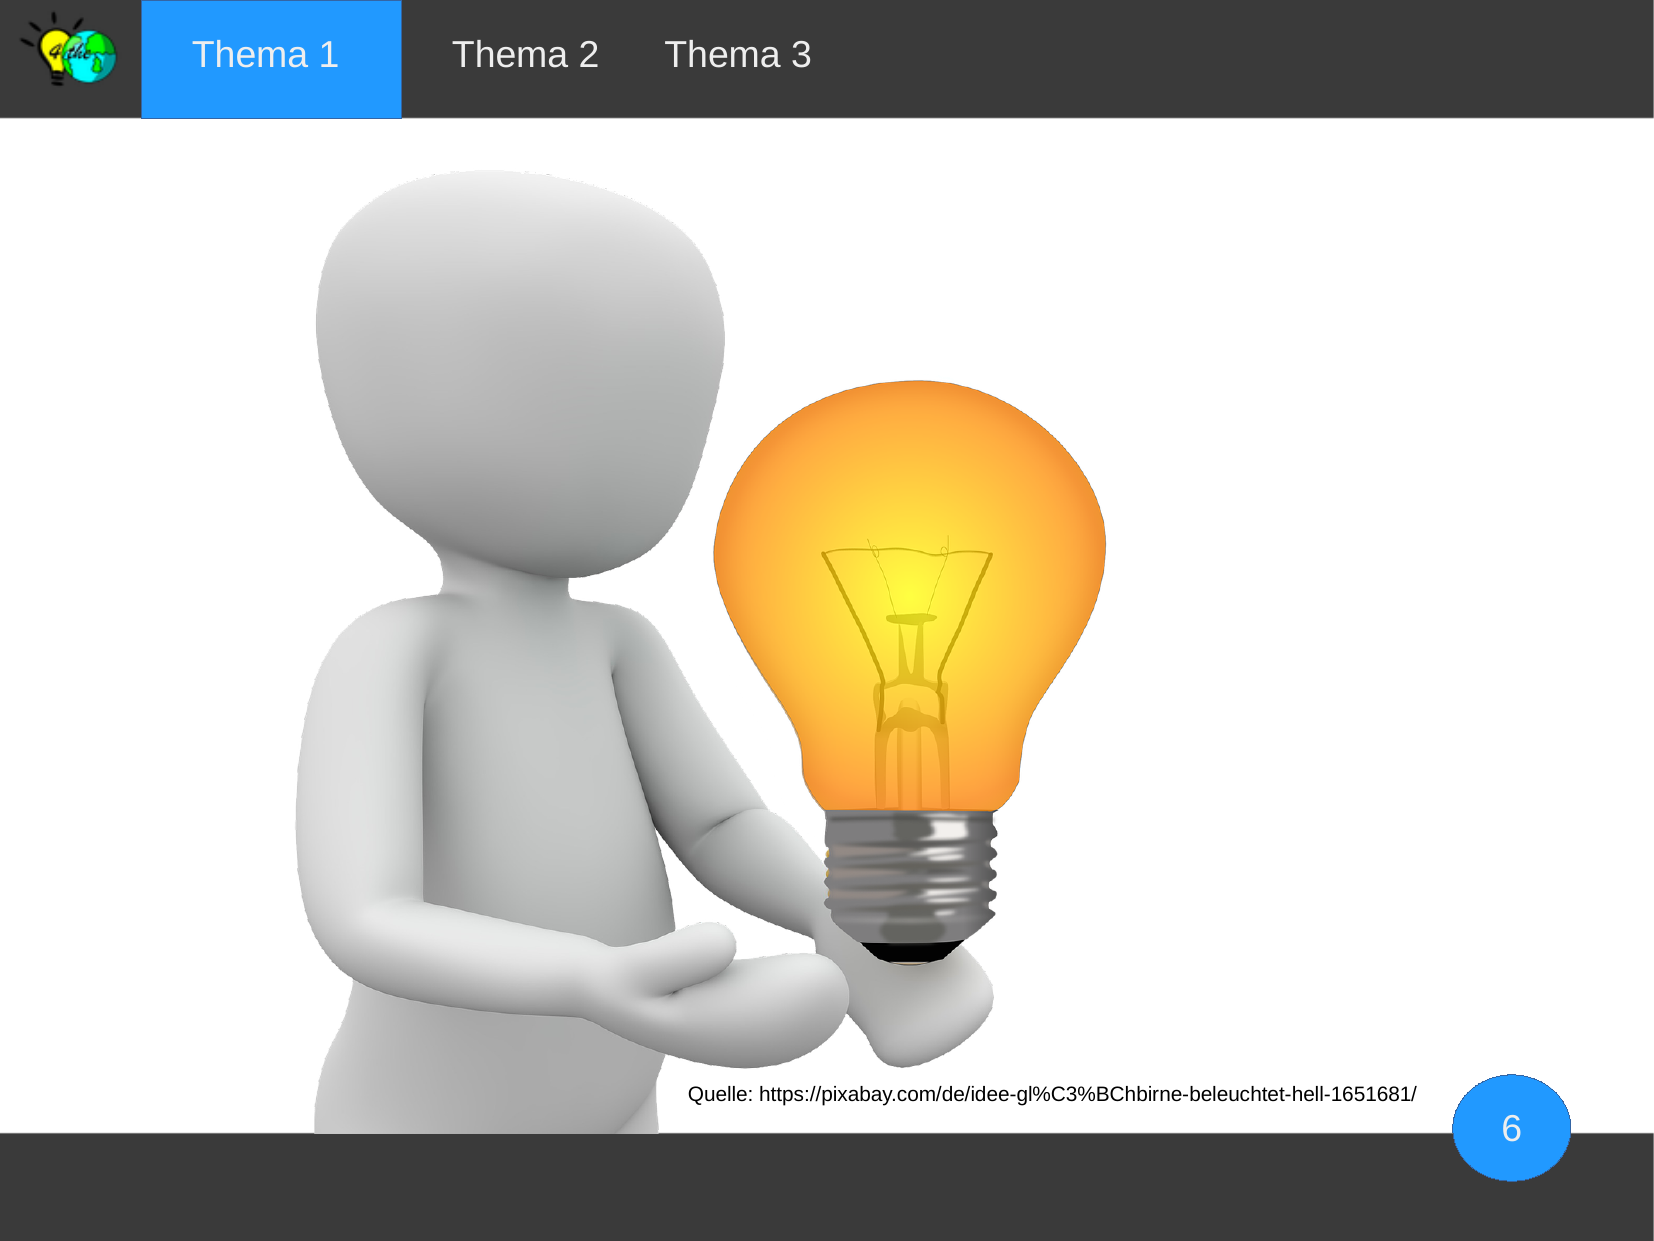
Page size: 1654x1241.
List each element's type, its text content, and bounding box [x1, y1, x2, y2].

text_box [141, 0, 402, 119]
text_box Quelle: https://pixabay.com/de/idee-gl%C3%BChbirne-beleuchtet-hell-1651681/ [1118, 1074, 1433, 1113]
text_box Thema 3 [649, 25, 828, 83]
text_box Thema 2 [437, 25, 615, 83]
picture [0, 0, 1654, 1241]
text_box Thema 1 [177, 25, 355, 83]
text_box <Foliennummer> [1452, 1074, 1571, 1182]
